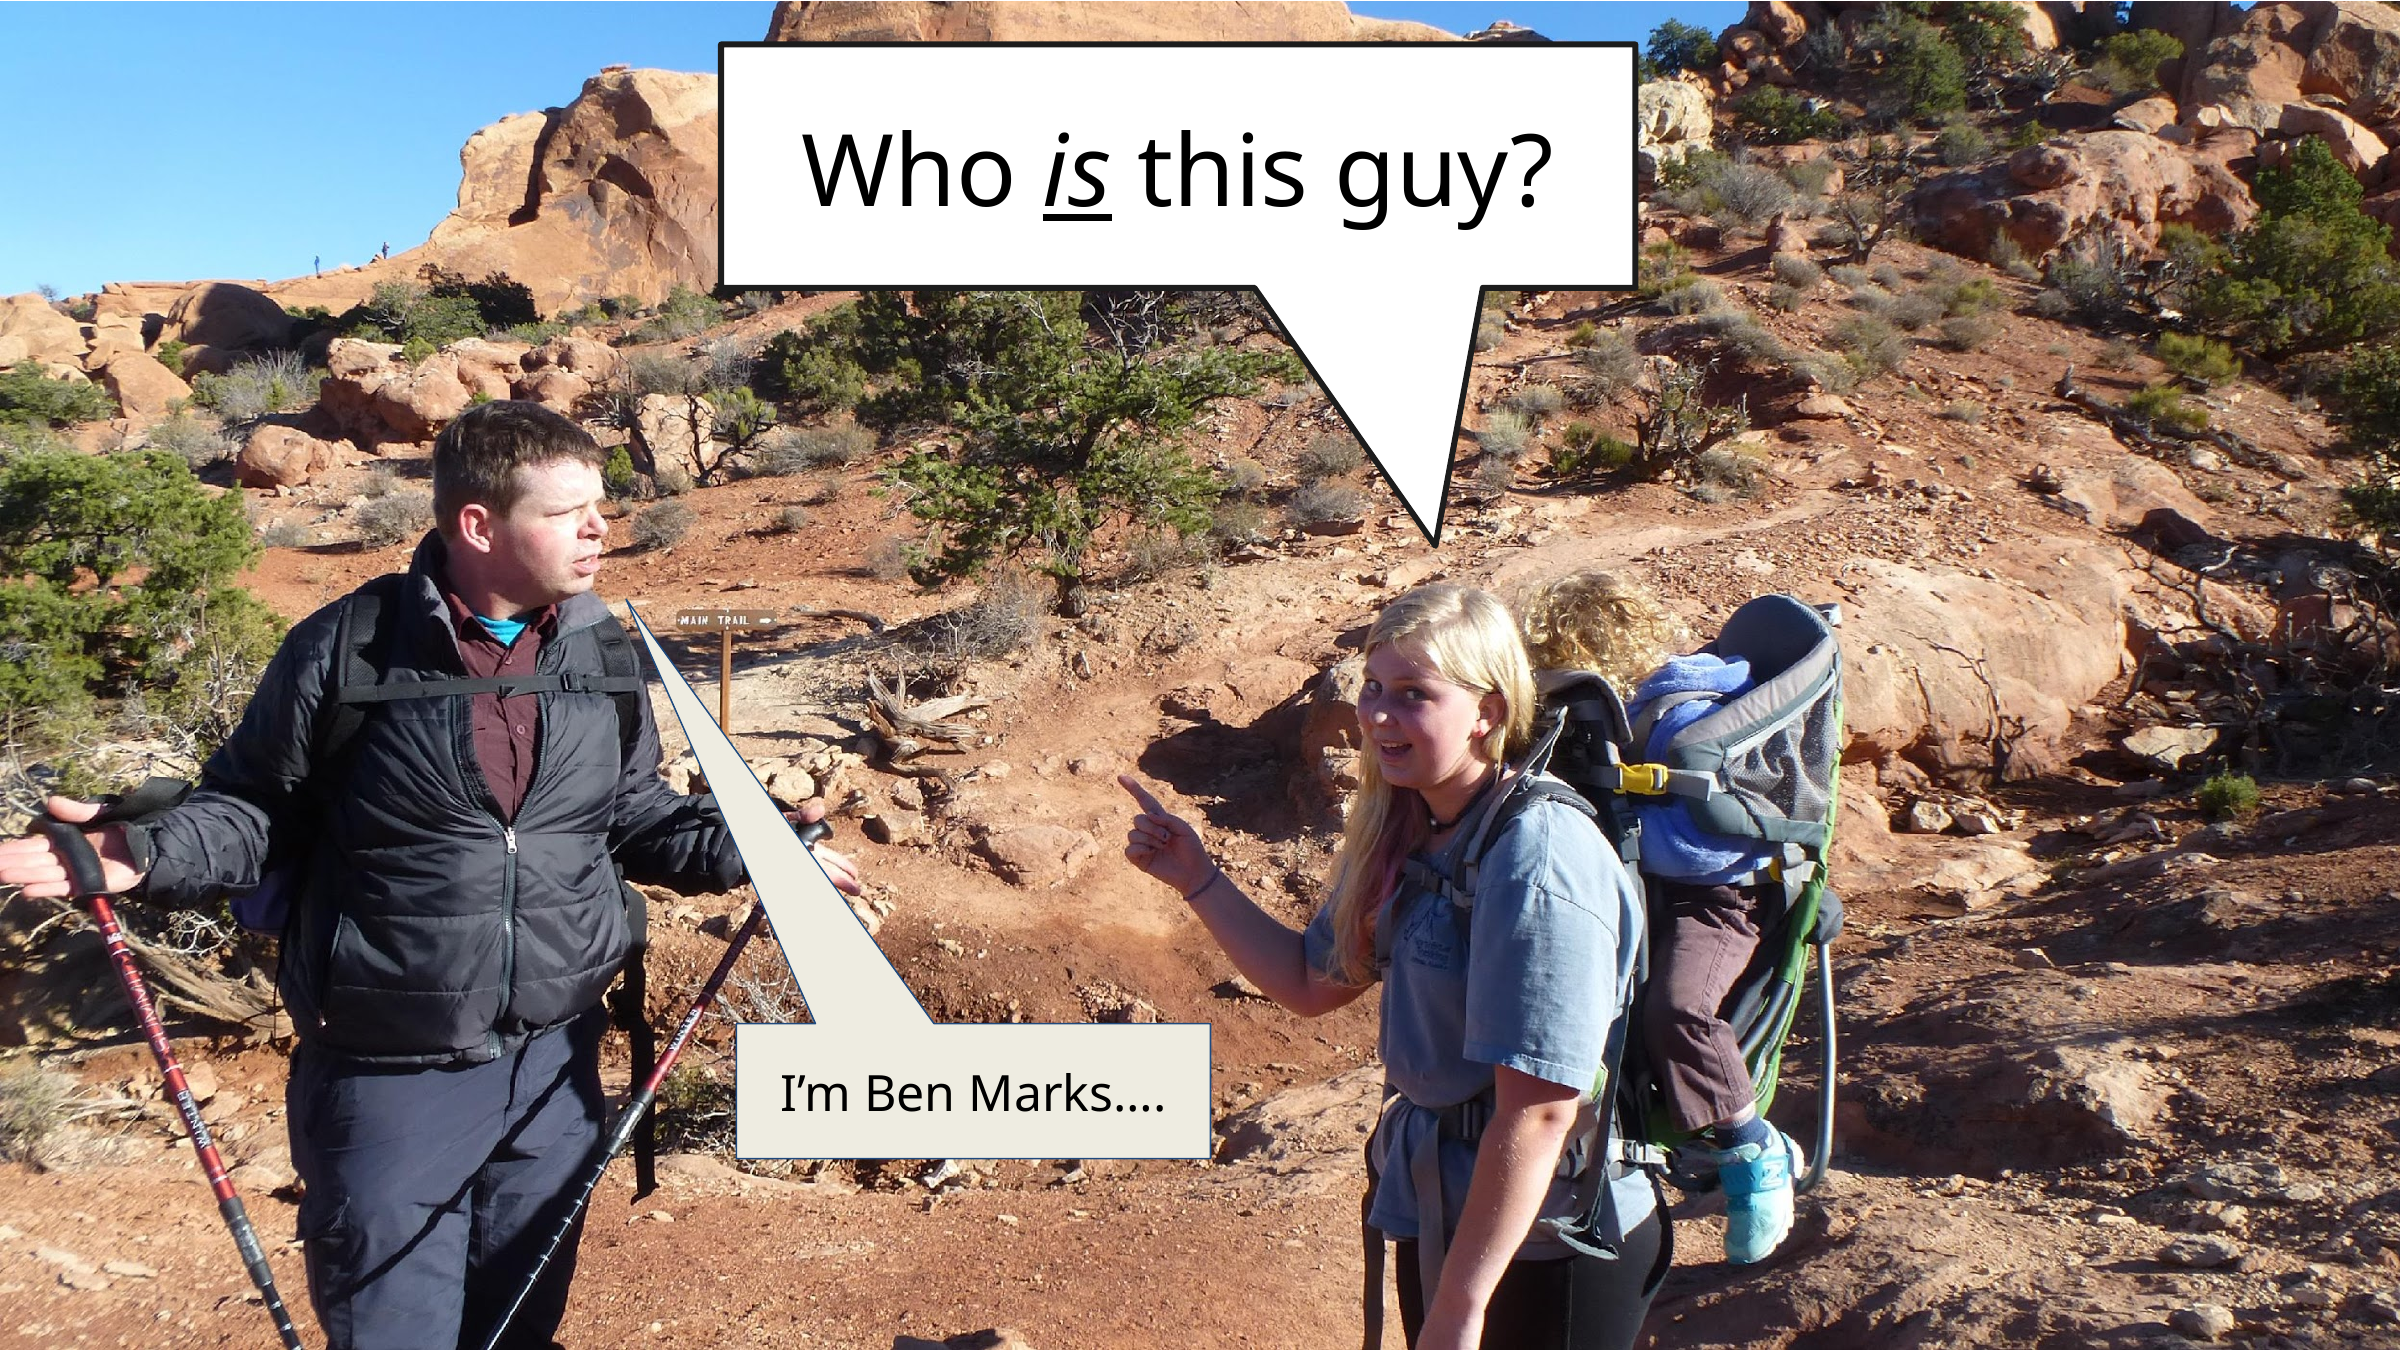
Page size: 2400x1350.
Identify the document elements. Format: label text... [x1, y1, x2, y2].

picture [0, 1, 2400, 1350]
text_box I’m Ben Marks…. [626, 599, 1211, 1159]
text_box Who is this guy? [721, 44, 1636, 546]
